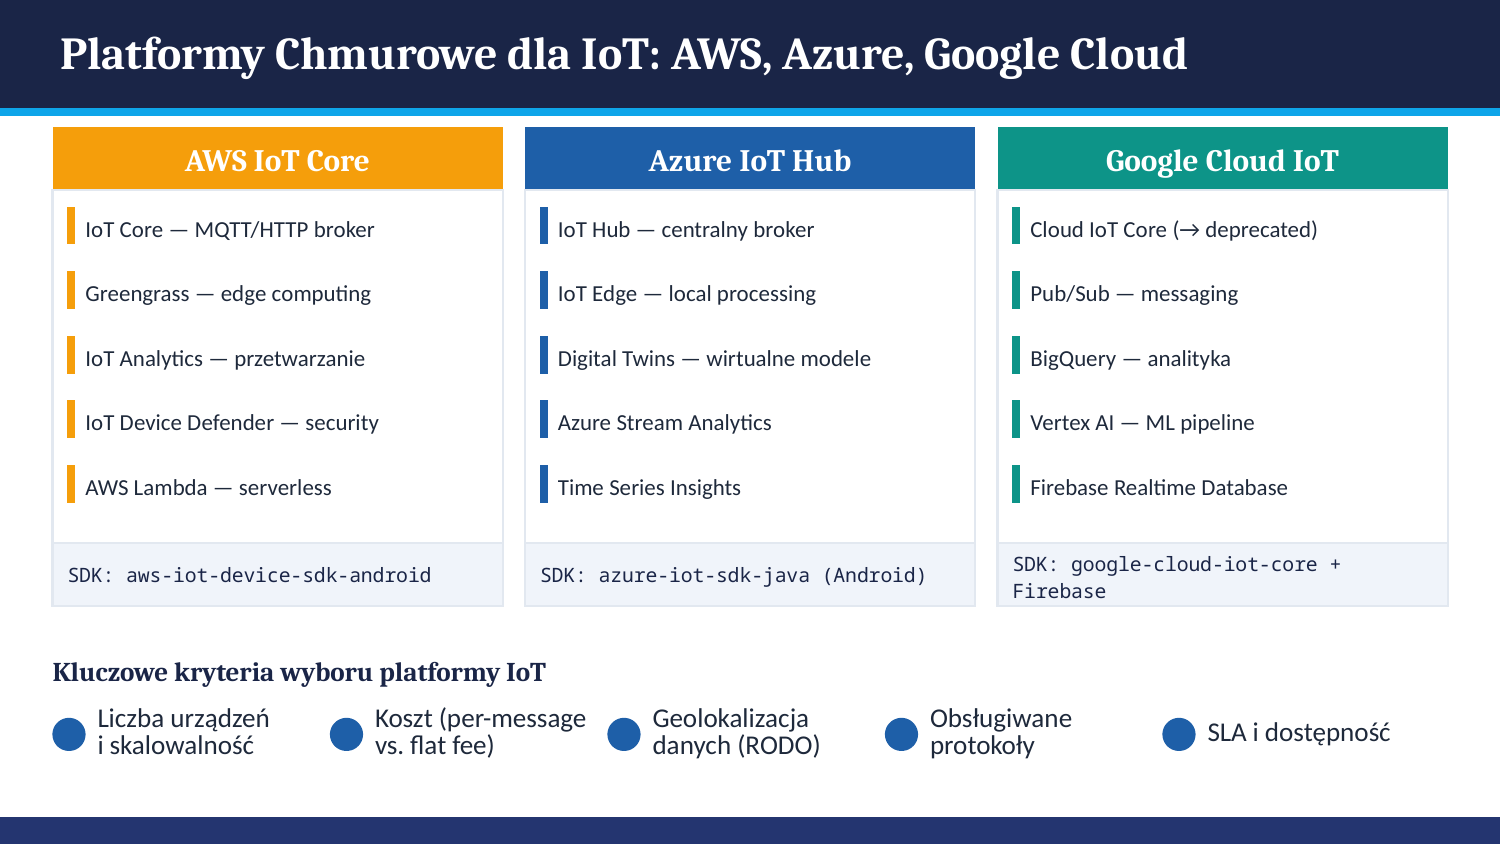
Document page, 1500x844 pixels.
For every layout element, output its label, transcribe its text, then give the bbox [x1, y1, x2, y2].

text_box Koszt (per-message vs. flat fee) [375, 703, 591, 766]
text_box [607, 717, 641, 751]
text_box SDK: google-cloud-iot-core + Firebase [1012, 550, 1440, 599]
text_box IoT Core — MQTT/HTTP broker [86, 205, 491, 258]
text_box [525, 127, 975, 135]
text_box [53, 127, 503, 135]
text_box Cloud IoT Core (→ deprecated) [1031, 205, 1436, 258]
text_box [53, 187, 503, 606]
text_box IoT Device Defender — security [86, 399, 491, 451]
text_box Geolokalizacja danych (RODO) [652, 703, 886, 766]
text_box SDK: aws-iot-device-sdk-android [67, 550, 495, 599]
text_box SDK: azure-iot-sdk-java (Android) [540, 550, 968, 599]
text_box [0, 0, 1500, 116]
text_box [884, 717, 919, 751]
text_box Vertex AI — ML pipeline [1031, 399, 1436, 451]
text_box Obsługiwane protokoły [930, 703, 1122, 766]
text_box [52, 717, 86, 751]
text_box AWS IoT Core [53, 135, 503, 187]
text_box AWS Lambda — serverless [86, 463, 491, 516]
text_box Time Series Insights [558, 463, 963, 516]
text_box [0, 817, 1500, 844]
text_box BigQuery — analityka [1031, 334, 1436, 387]
text_box IoT Hub — centralny broker [558, 205, 963, 258]
text_box Azure Stream Analytics [558, 399, 963, 451]
text_box Liczba urządzeń i skalowalność [98, 703, 353, 766]
text_box Azure IoT Hub [525, 135, 975, 187]
text_box Firebase Realtime Database [1031, 463, 1436, 516]
text_box Pub/Sub — messaging [1031, 270, 1436, 322]
text_box [329, 717, 364, 751]
text_box Digital Twins — wirtualne modele [558, 334, 963, 387]
text_box [525, 187, 975, 606]
text_box Greengrass — edge computing [86, 270, 491, 322]
text_box [998, 187, 1448, 606]
text_box IoT Edge — local processing [558, 270, 963, 322]
text_box Google Cloud IoT [998, 135, 1448, 187]
text_box Platformy Chmurowe dla IoT: AWS, Azure, Google Cloud [60, 6, 1440, 104]
text_box SLA i dostępność [1208, 703, 1463, 766]
text_box [998, 127, 1448, 135]
text_box IoT Analytics — przetwarzanie [86, 334, 491, 387]
text_box [1162, 717, 1196, 751]
text_box Kluczowe kryteria wyboru platformy IoT [53, 651, 1448, 696]
